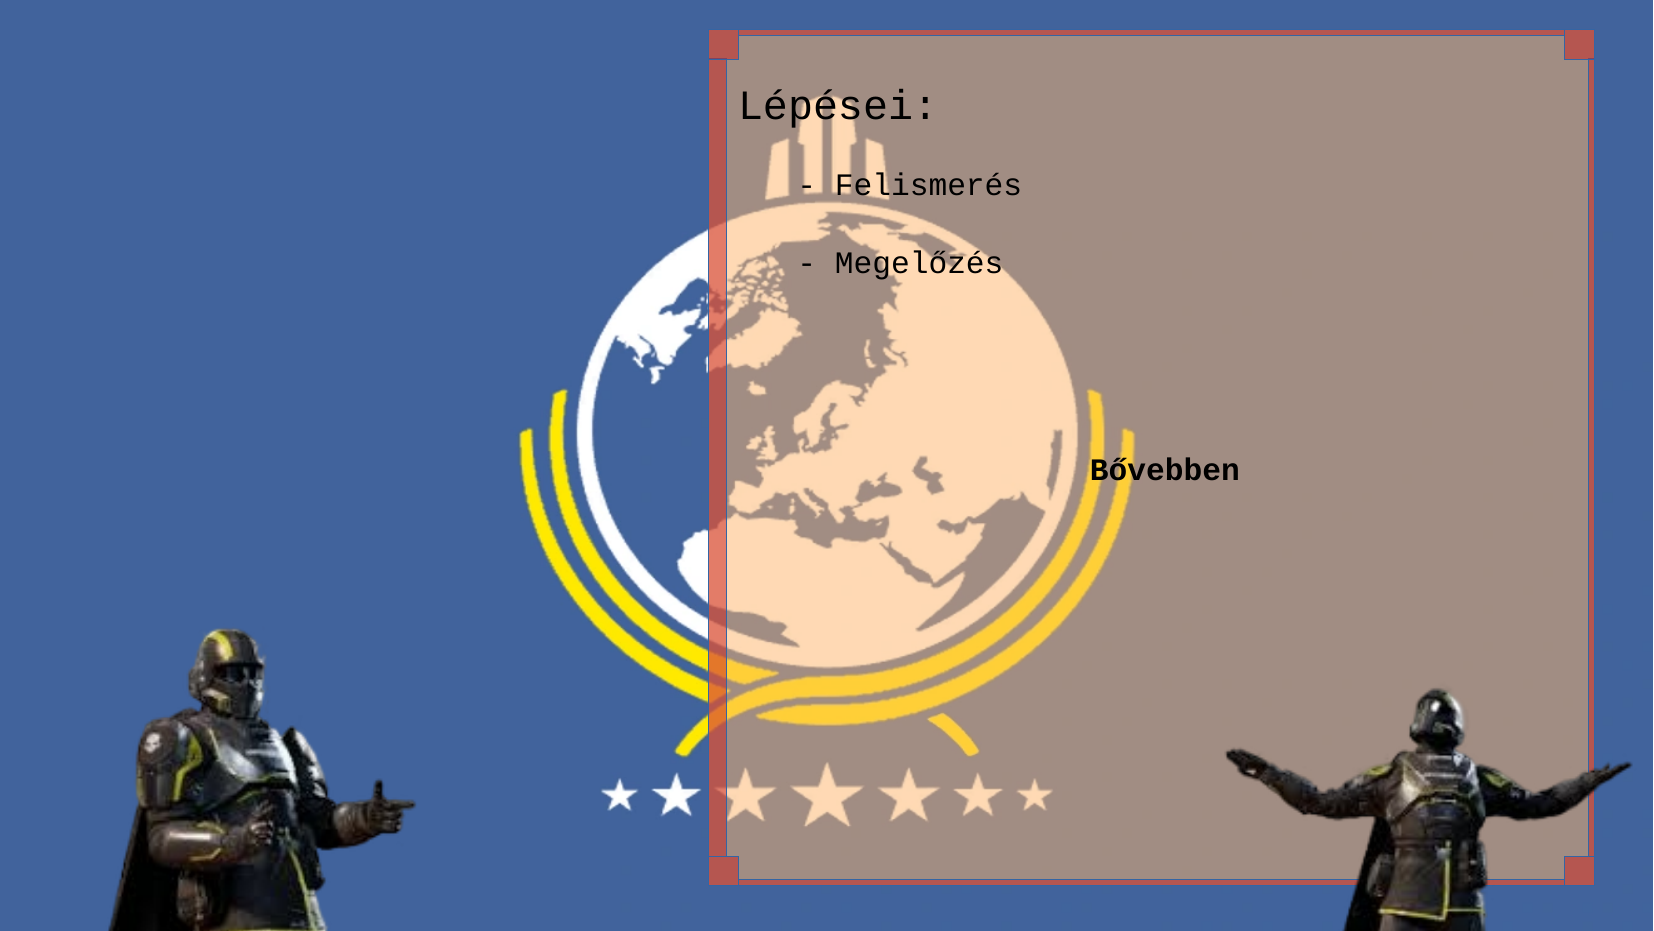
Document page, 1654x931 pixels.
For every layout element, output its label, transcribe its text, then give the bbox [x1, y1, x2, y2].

picture [0, 0, 1654, 931]
title - Megelőzés [797, 206, 1063, 325]
title Bővebben [1033, 413, 1300, 532]
text_box [708, 29, 1595, 886]
title - Felismerés [797, 147, 1063, 206]
title Lépései: [738, 68, 1004, 148]
